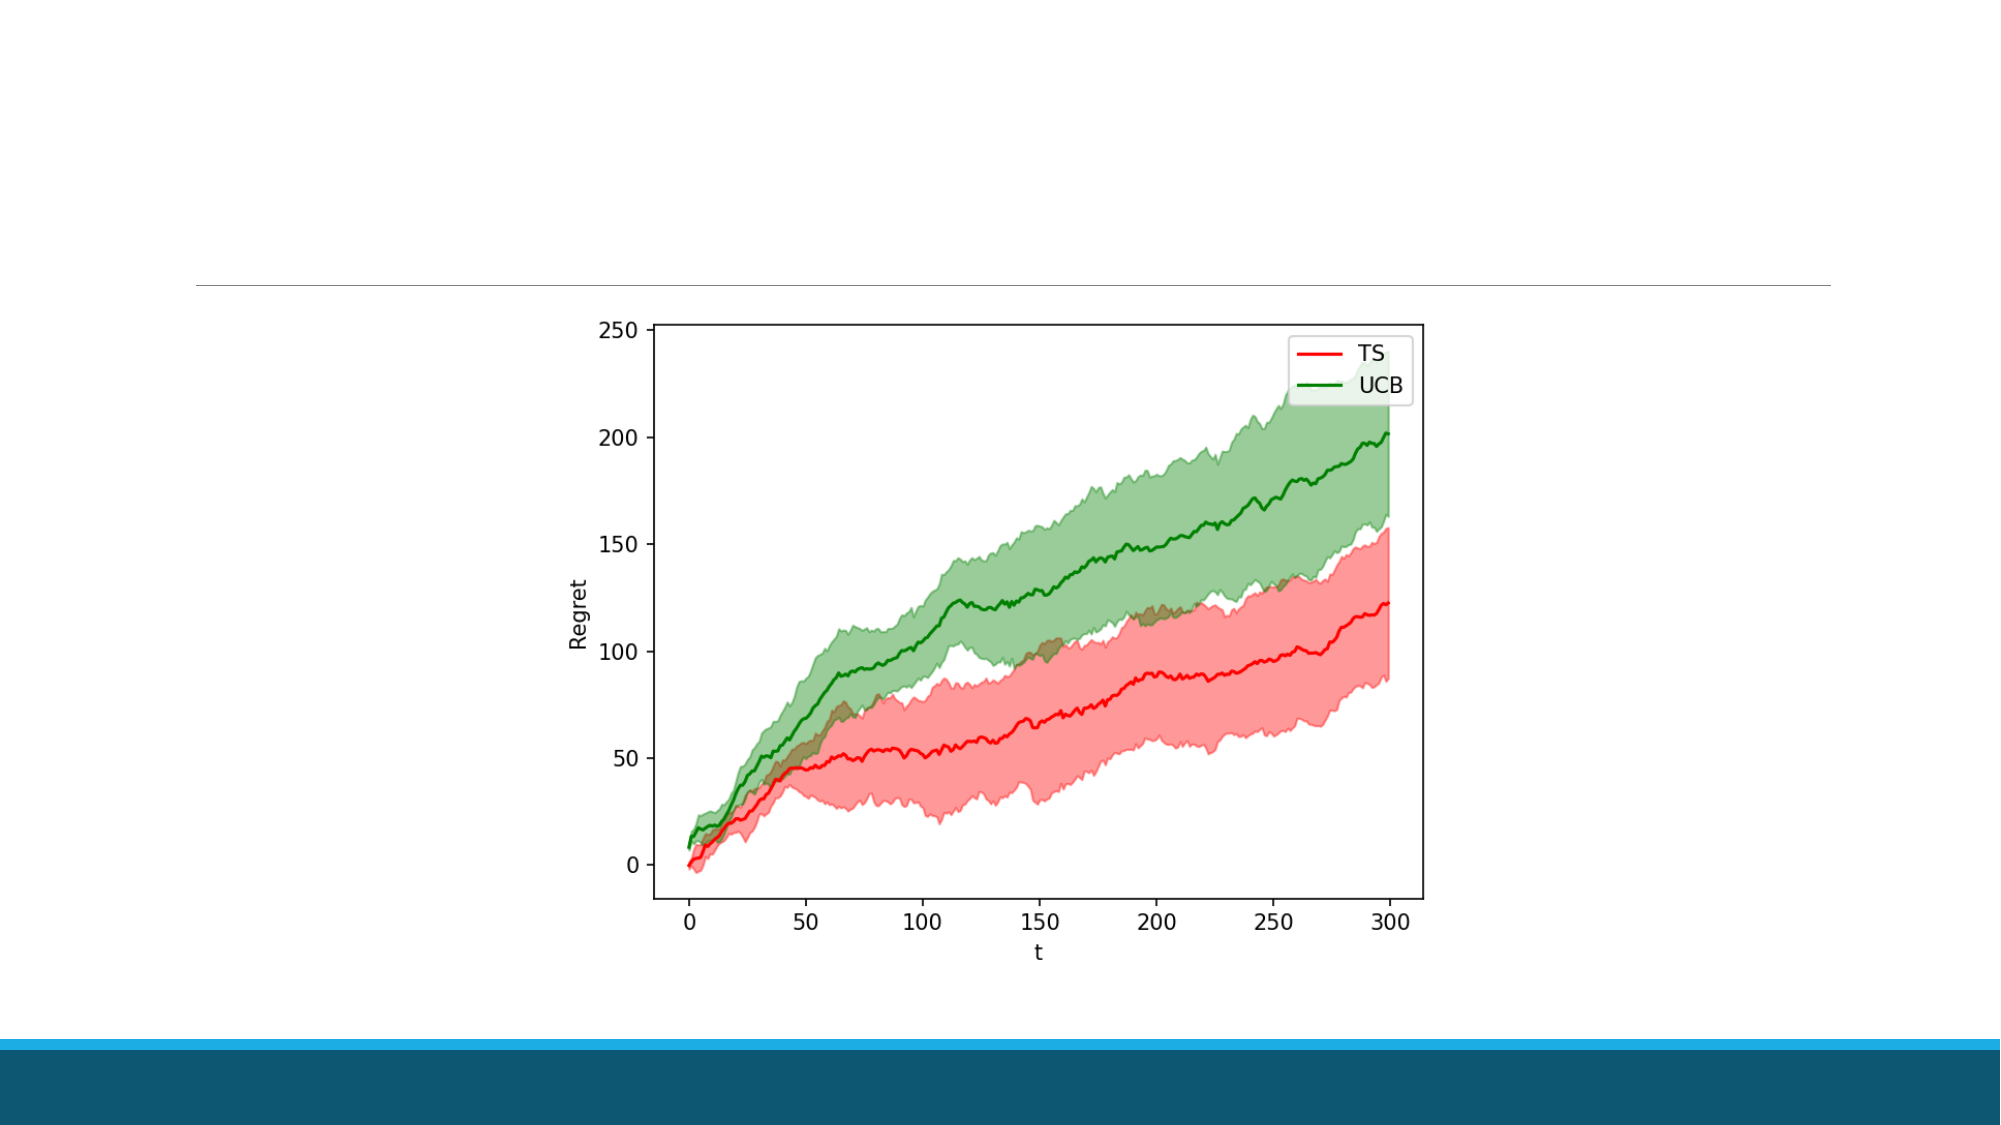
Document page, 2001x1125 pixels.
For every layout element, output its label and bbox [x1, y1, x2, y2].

picture [561, 302, 1448, 963]
